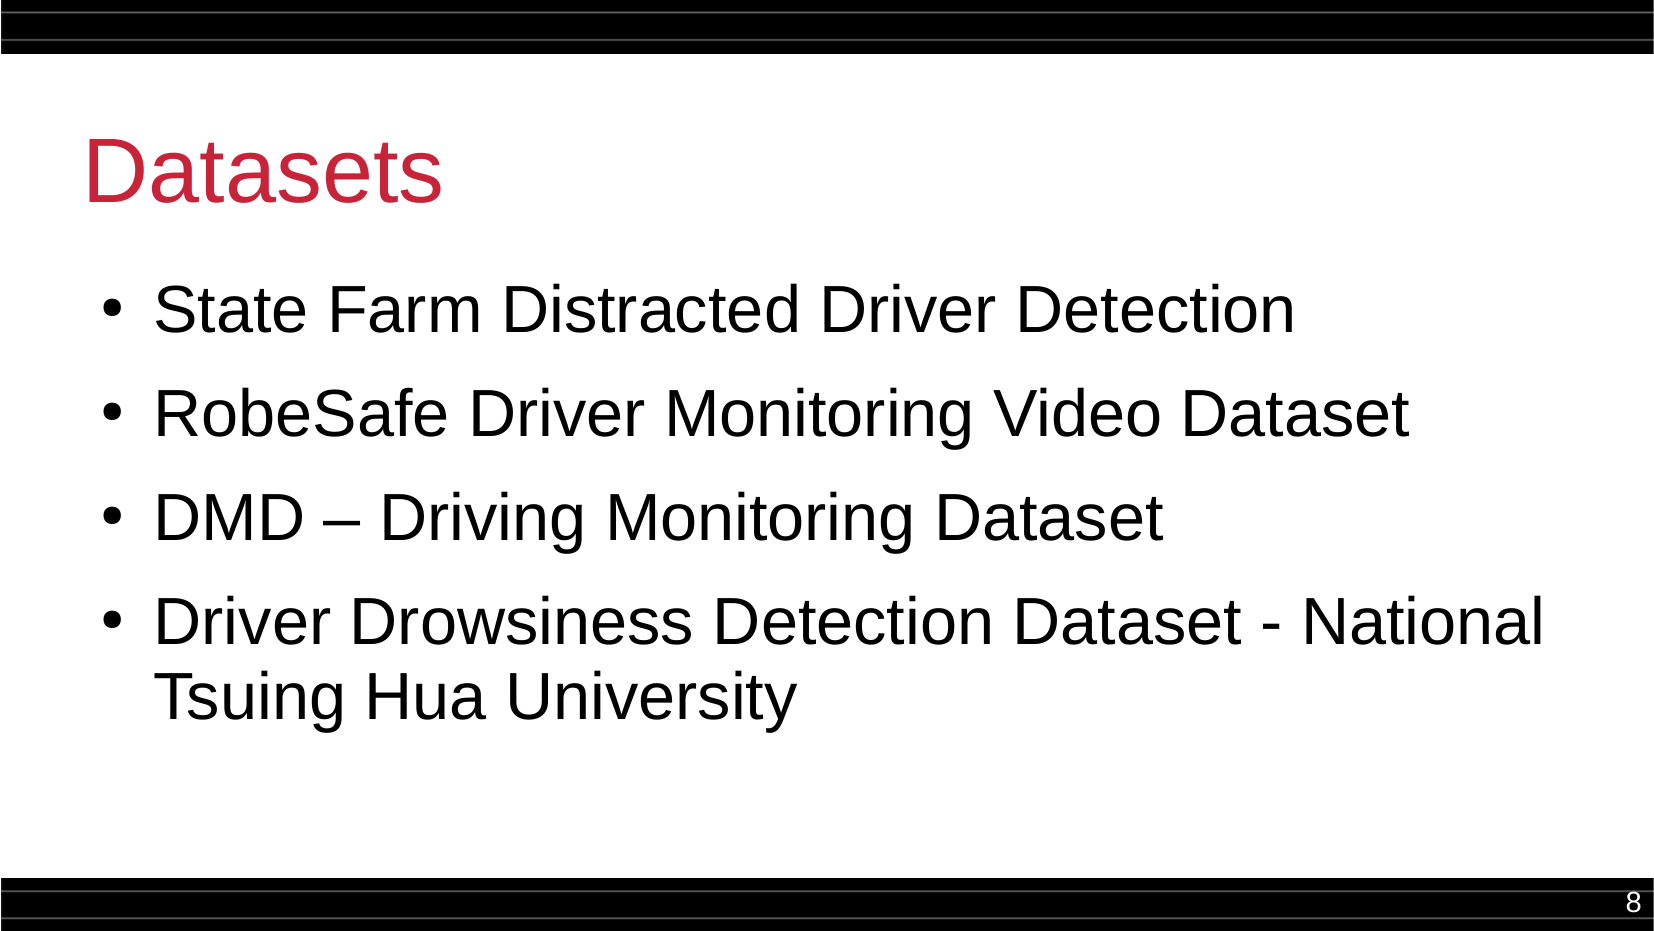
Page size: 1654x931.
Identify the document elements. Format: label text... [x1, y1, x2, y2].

picture [1, 0, 1654, 54]
title Datasets [82, 92, 1571, 249]
list State Farm Distracted Driver Detection RobeSafe Driver Monitoring Video Dataset DMD – Driving Monitoring Dataset Driver Drowsiness Detection Dataset - National Tsuing Hua University [82, 271, 1571, 758]
picture [1, 878, 1654, 931]
